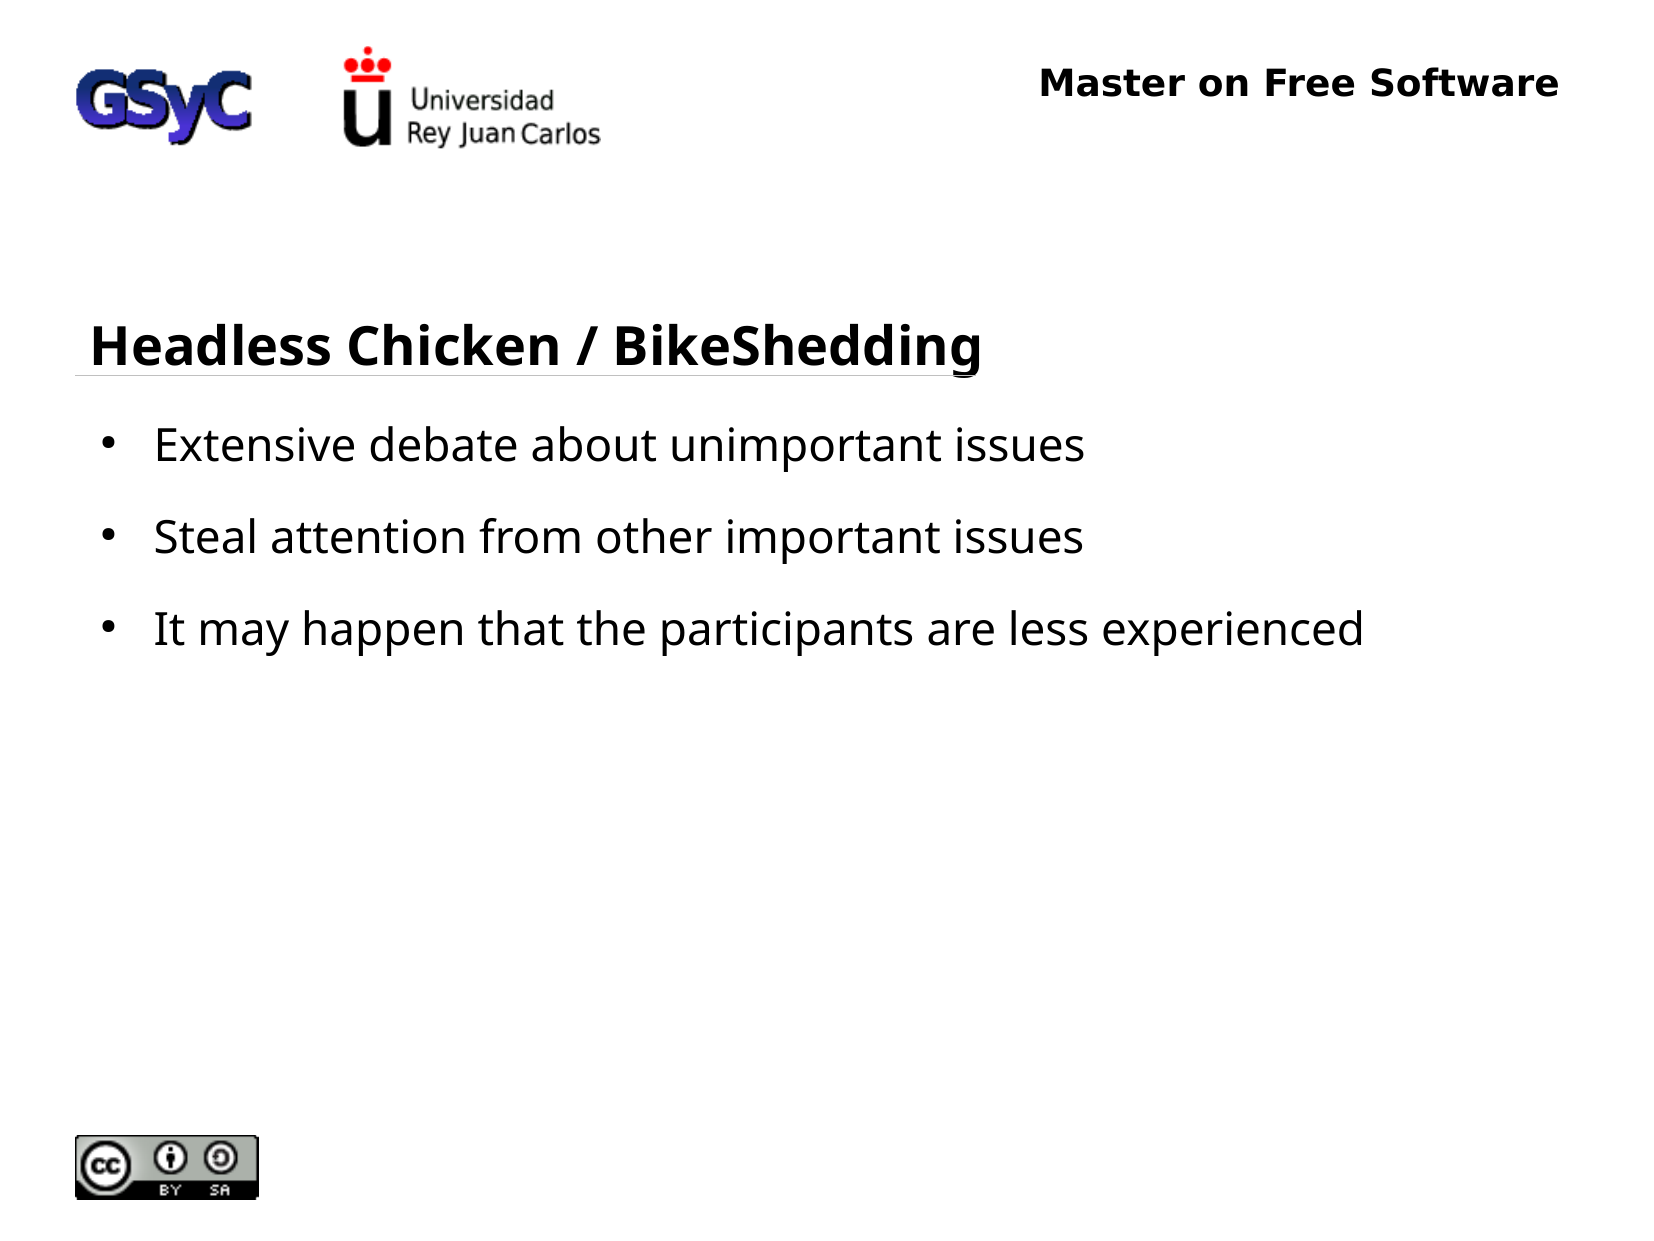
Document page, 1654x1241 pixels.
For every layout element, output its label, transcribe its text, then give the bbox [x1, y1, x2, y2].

list Extensive debate about unimportant issues Steal attention from other important issues It may happen that the participants are less experienced [82, 412, 1571, 1109]
text_box Headless Chicken / BikeShedding [75, 300, 1538, 381]
text_box [75, 412, 1576, 1163]
picture [75, 1163, 259, 1200]
picture [75, 46, 601, 150]
